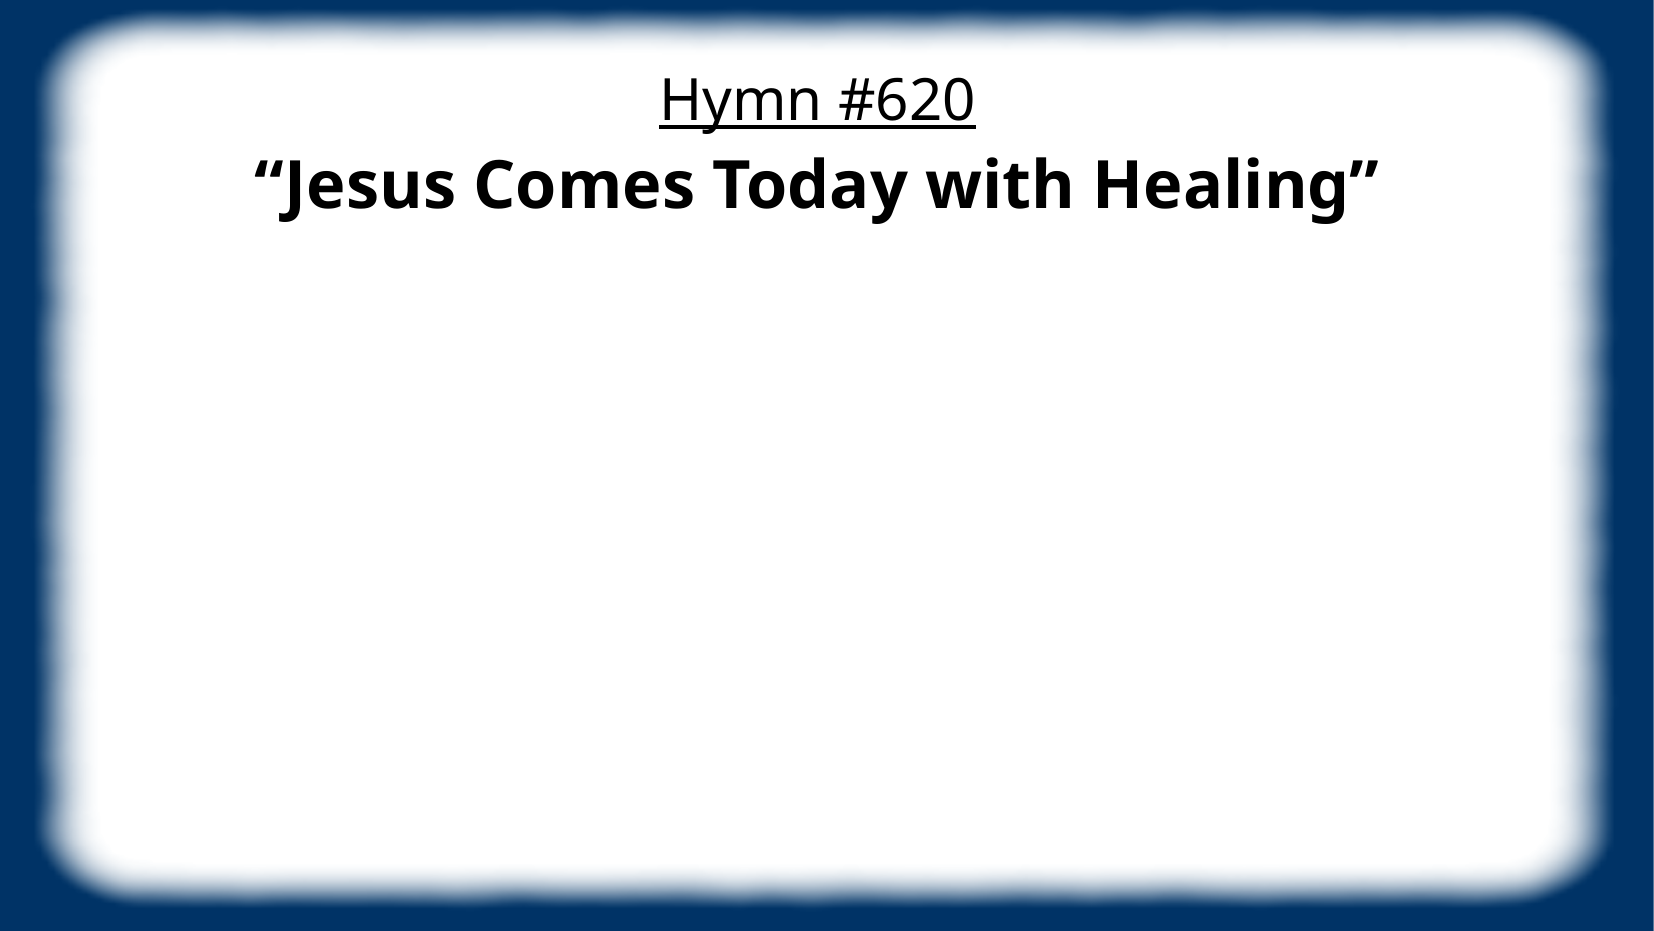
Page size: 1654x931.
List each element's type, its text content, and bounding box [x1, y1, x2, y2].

picture [0, 0, 1654, 931]
text_box Hymn #620 “Jesus Comes Today with Healing” [105, 50, 1531, 232]
